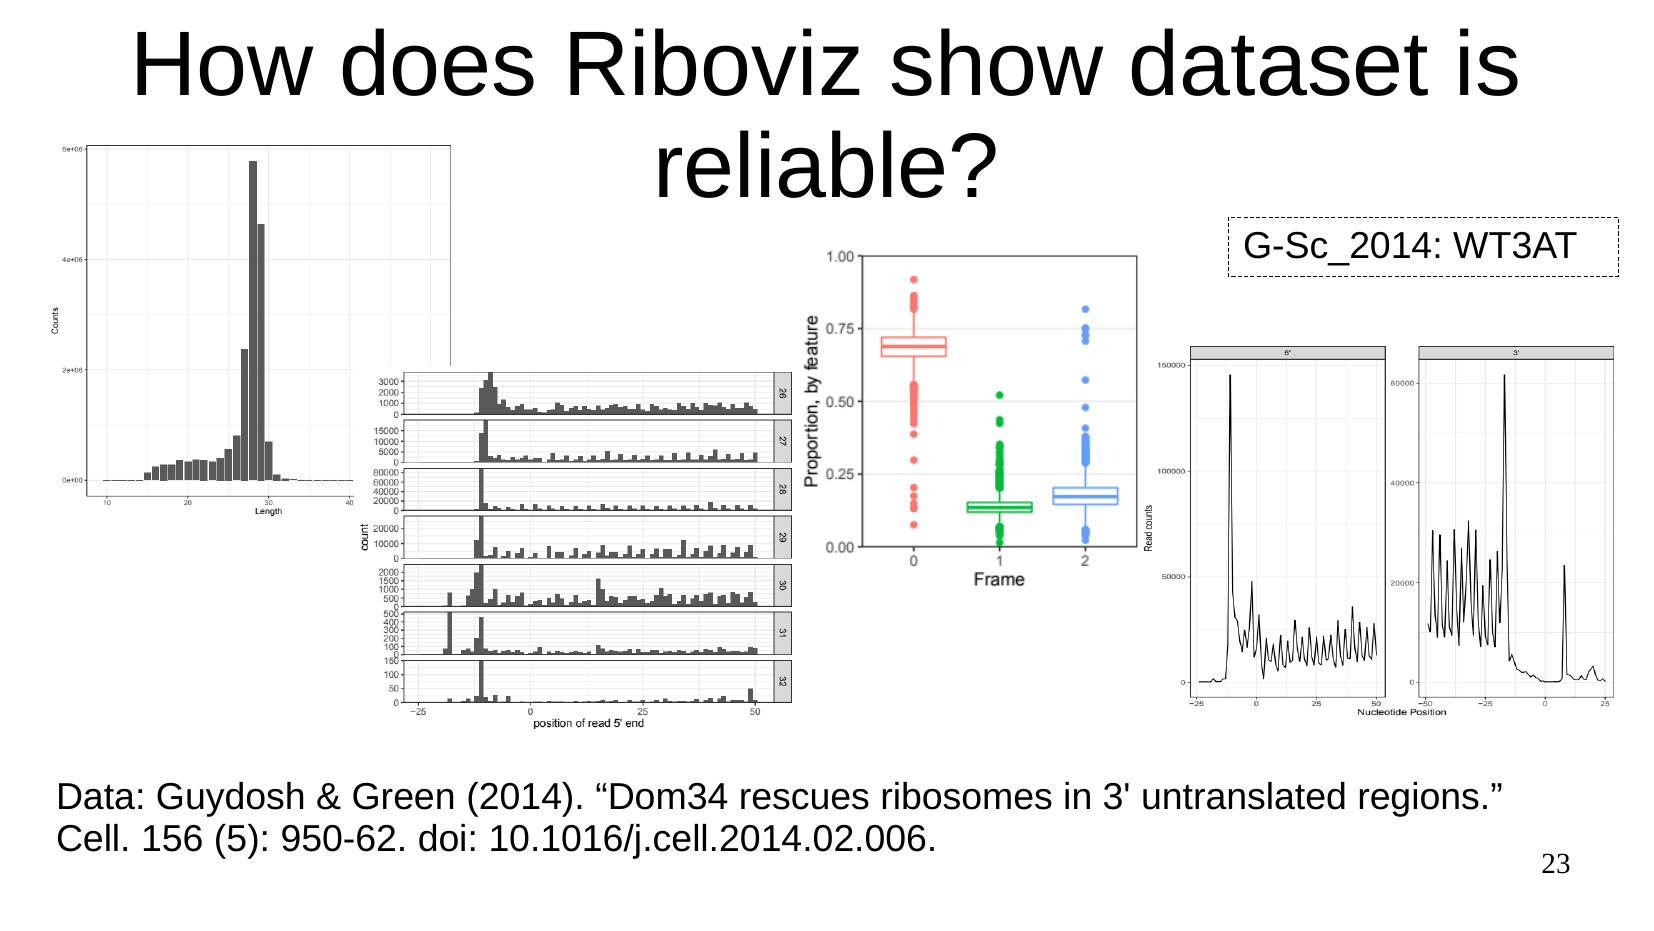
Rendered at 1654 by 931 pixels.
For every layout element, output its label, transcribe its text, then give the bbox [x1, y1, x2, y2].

text_box Data: Guydosh & Green (2014). “Dom34 rescues ribosomes in 3' untranslated regions.” Cell. 156 (5): 950-62. doi: 10.1016/j.cell.2014.02.006. [41, 767, 1536, 867]
title How does Riboviz show dataset is reliable? [82, 12, 1571, 218]
text_box G-Sc_2014: WT3AT [1228, 217, 1619, 277]
picture [47, 141, 1619, 735]
